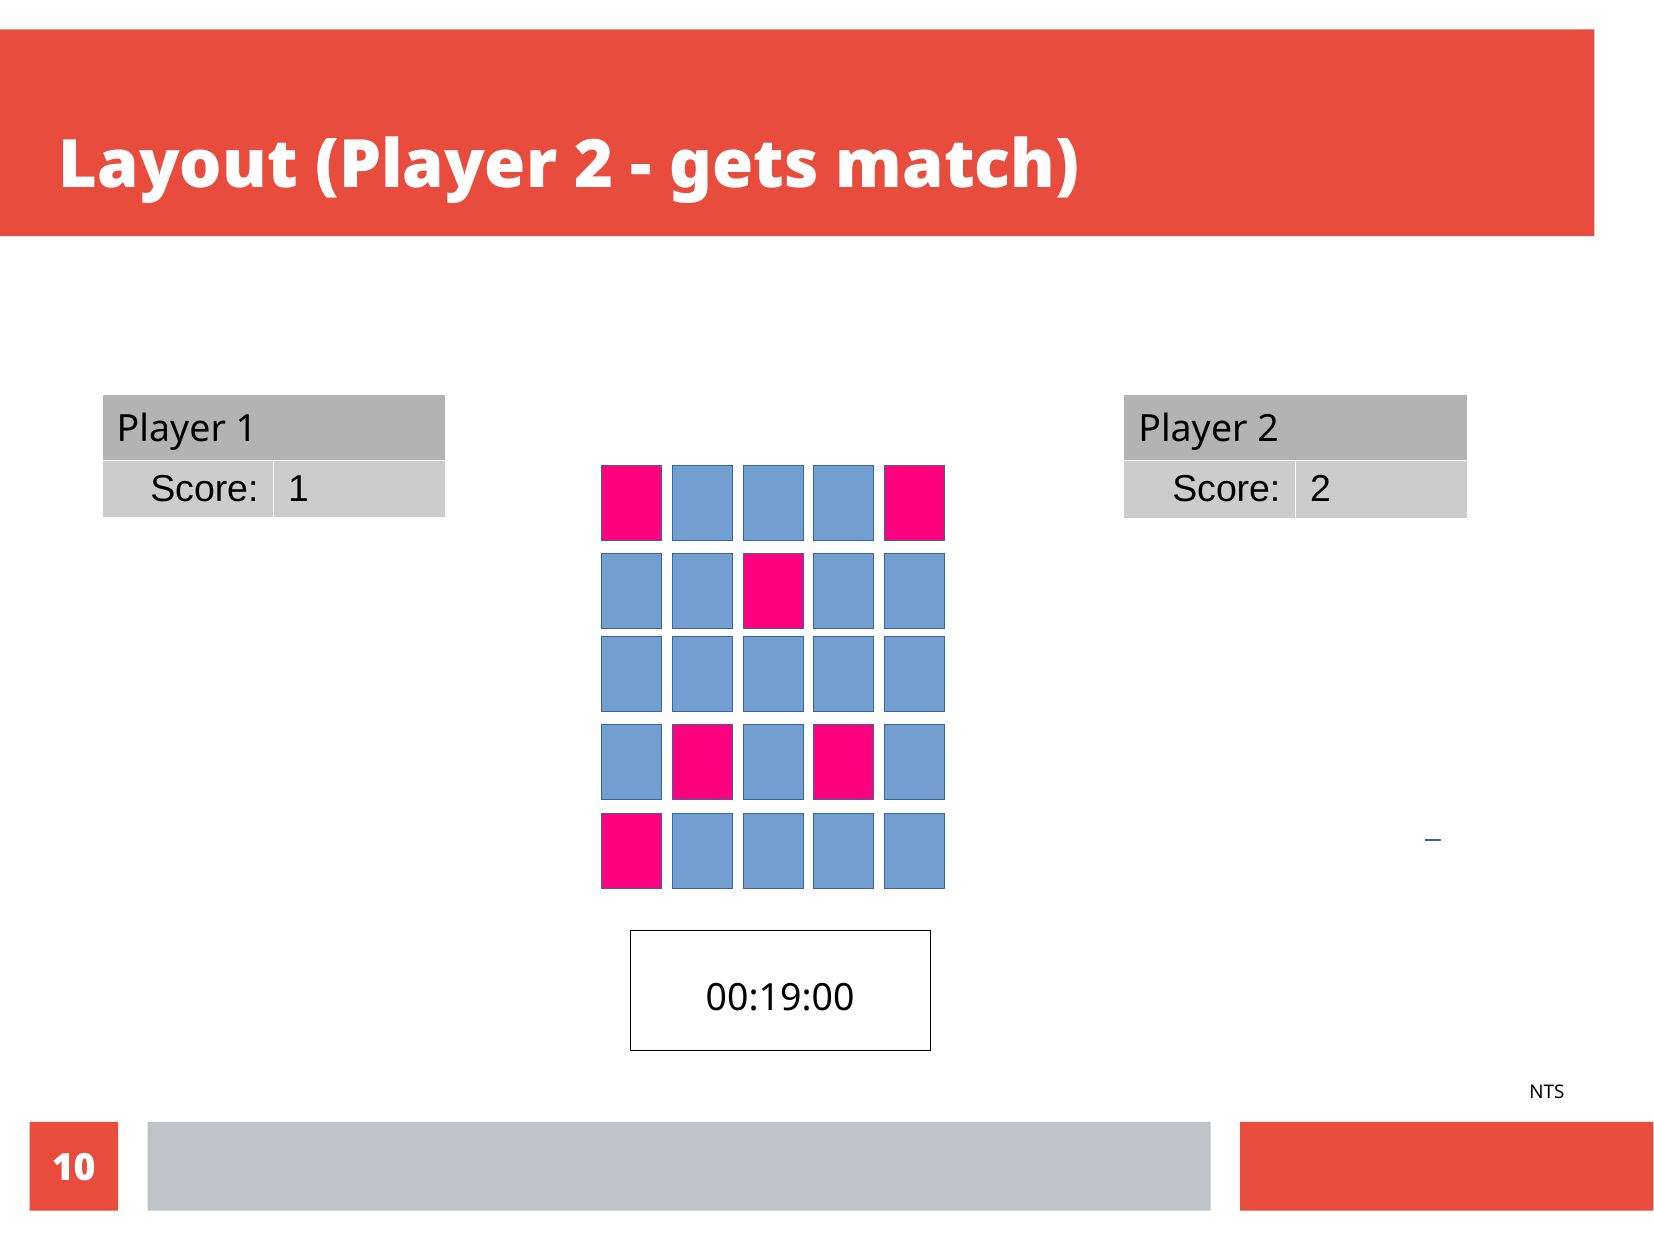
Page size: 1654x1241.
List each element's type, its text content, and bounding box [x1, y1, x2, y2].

text_box [601, 813, 662, 889]
text_box [813, 553, 874, 629]
text_box [601, 553, 662, 629]
table_cell Score: [103, 461, 273, 517]
text_box [813, 813, 874, 889]
text_box [884, 636, 945, 712]
text_box [672, 724, 733, 800]
text_box [743, 553, 804, 629]
text_box [672, 465, 733, 541]
text_box [743, 724, 804, 800]
text_box [743, 813, 804, 889]
title Layout (Player 2 - gets match) [59, 58, 1595, 207]
text_box [672, 813, 733, 889]
table_cell 1 [274, 461, 445, 517]
text_box [813, 465, 874, 541]
text_box [630, 1024, 931, 1051]
text_box [813, 724, 874, 800]
text_box [601, 465, 662, 541]
text_box [884, 813, 945, 889]
text_box [630, 930, 931, 963]
table_header Player 1 [103, 395, 445, 460]
text_box [672, 636, 733, 712]
text_box [884, 553, 945, 629]
text_box 00:19:00 [630, 963, 931, 1024]
text_box [813, 636, 874, 712]
text_box NTS [1514, 1070, 1635, 1108]
text_box [743, 636, 804, 712]
text_box [884, 465, 945, 541]
text_box [601, 724, 662, 800]
text_box [672, 553, 733, 629]
text_box [743, 465, 804, 541]
table_cell 2 [1296, 461, 1467, 518]
text_box [601, 636, 662, 712]
table_cell Score: [1124, 461, 1295, 518]
text_box [884, 724, 945, 800]
table_header Player 2 [1124, 395, 1467, 460]
